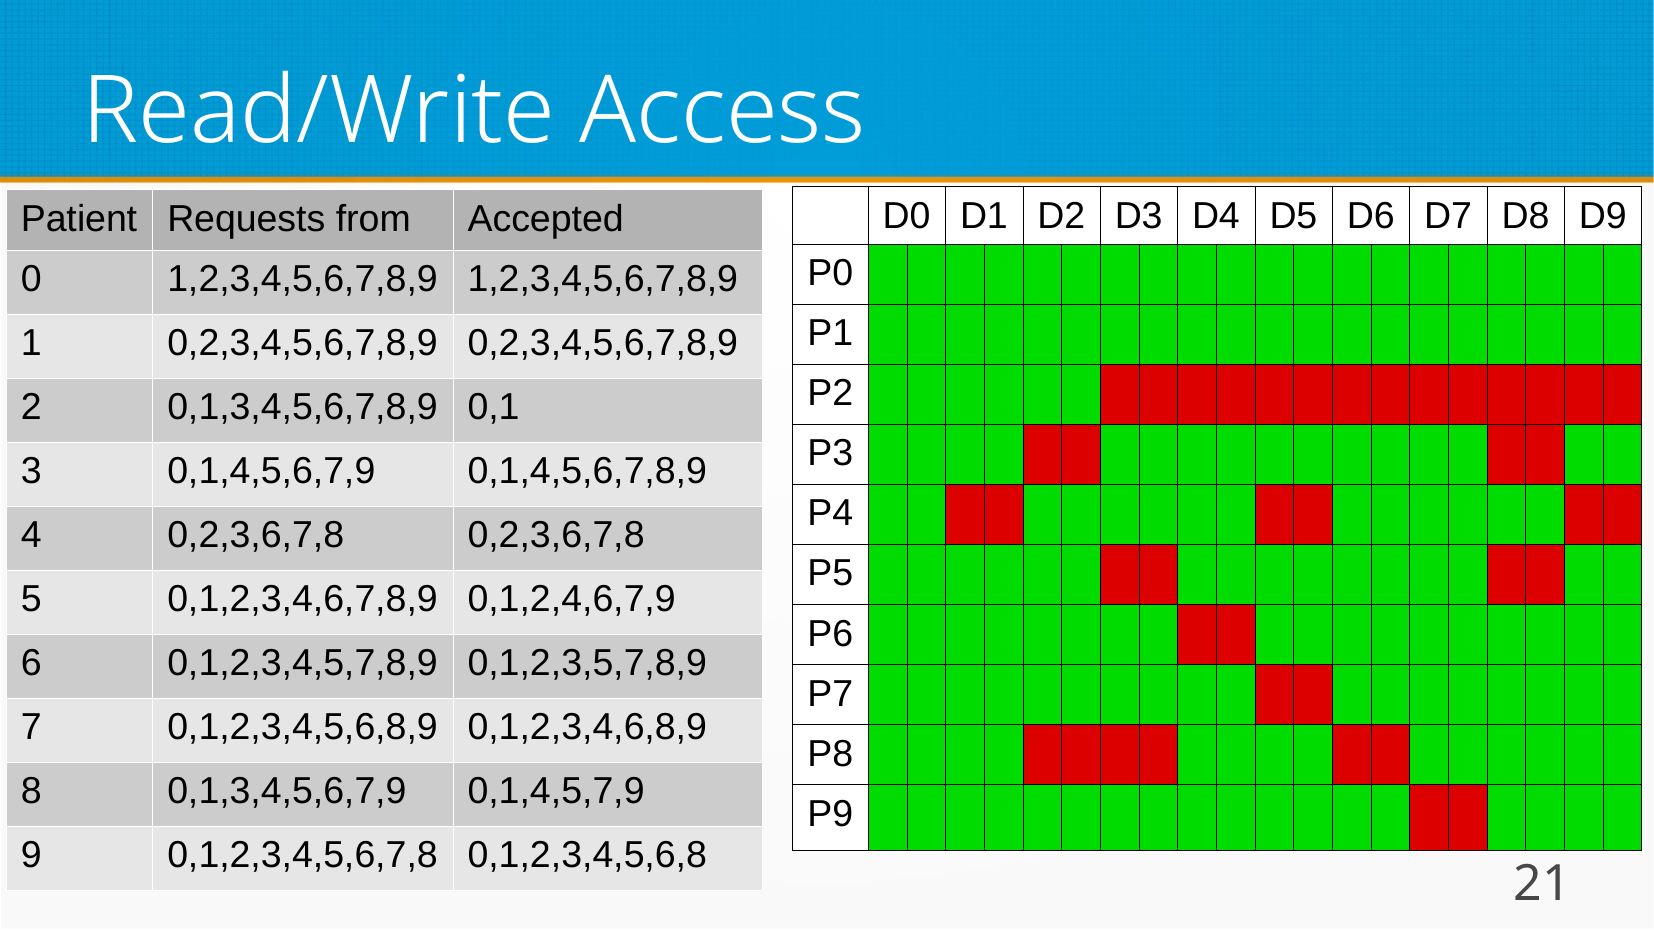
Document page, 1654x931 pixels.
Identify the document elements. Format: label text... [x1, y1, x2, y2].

table_cell 0,1,4,5,7,9 [454, 763, 762, 826]
table_cell 1,2,3,4,5,6,7,8,9 [454, 251, 762, 314]
table_cell [1101, 425, 1139, 484]
table_cell [1062, 485, 1100, 544]
table_cell [1333, 485, 1371, 544]
table_cell [1062, 545, 1100, 604]
table_cell [1333, 785, 1371, 850]
picture [0, 175, 1654, 931]
table_cell [1256, 665, 1293, 724]
table_cell 2 [7, 379, 152, 442]
table_cell [869, 485, 907, 544]
table_cell [1604, 305, 1641, 364]
table_cell [1372, 485, 1409, 544]
table_cell [946, 725, 984, 784]
table_cell [1565, 545, 1603, 604]
table_cell [1024, 605, 1061, 664]
title Read/Write Access [82, 14, 1571, 171]
table_cell [1372, 425, 1409, 484]
table_cell [1410, 365, 1448, 424]
table_cell [1526, 725, 1564, 784]
table_cell 0,2,3,4,5,6,7,8,9 [153, 315, 453, 378]
table_cell [1488, 665, 1525, 724]
table_cell [985, 605, 1023, 664]
table_cell 0 [7, 251, 152, 314]
table_cell [1178, 605, 1216, 664]
table_cell [1333, 245, 1371, 304]
table_header D4 [1178, 187, 1255, 244]
table_cell [1101, 665, 1139, 724]
table_cell [1333, 725, 1371, 784]
table_cell [1372, 545, 1409, 604]
table_cell [1372, 725, 1409, 784]
table_cell [1256, 785, 1293, 850]
table_cell [908, 665, 945, 724]
table_cell [869, 785, 907, 850]
table_cell [1488, 785, 1525, 850]
table_cell [1178, 305, 1216, 364]
table_cell [1178, 545, 1216, 604]
table_cell [1410, 725, 1448, 784]
table_cell [869, 545, 907, 604]
table_cell [1488, 245, 1525, 304]
table_cell [1140, 485, 1177, 544]
table_cell [1024, 485, 1061, 544]
table_cell [1024, 365, 1061, 424]
table_cell [1024, 305, 1061, 364]
table_cell [1604, 485, 1641, 544]
table_cell [1604, 725, 1641, 784]
table_cell [985, 305, 1023, 364]
table_cell [1101, 545, 1139, 604]
table_cell [1140, 365, 1177, 424]
table_cell [1062, 425, 1100, 484]
table_cell [1024, 245, 1061, 304]
table_cell [1565, 305, 1603, 364]
table_cell [1526, 605, 1564, 664]
table_cell [1565, 605, 1603, 664]
table_cell [985, 365, 1023, 424]
table_cell [1217, 665, 1255, 724]
table_cell 0,1,4,5,6,7,8,9 [454, 443, 762, 506]
table_cell [908, 545, 945, 604]
table_cell 0,1,3,4,5,6,7,8,9 [153, 379, 453, 442]
table_cell [1410, 785, 1448, 850]
table_cell P9 [793, 785, 868, 850]
table_cell 4 [7, 507, 152, 570]
table_cell [946, 605, 984, 664]
table_cell [1294, 245, 1332, 304]
table_cell [1256, 725, 1293, 784]
table_cell [946, 425, 984, 484]
table_cell [1062, 725, 1100, 784]
table_cell [946, 305, 984, 364]
table_cell 0,1,3,4,5,6,7,9 [153, 763, 453, 826]
table_cell [1140, 545, 1177, 604]
table_cell P0 [793, 245, 868, 304]
table_cell P8 [793, 725, 868, 784]
table_cell [946, 245, 984, 304]
table_cell [1526, 665, 1564, 724]
table_cell [946, 665, 984, 724]
table_cell [869, 665, 907, 724]
table_cell [1333, 665, 1371, 724]
table_cell [1217, 545, 1255, 604]
table_cell [1256, 425, 1293, 484]
table_cell 0,2,3,4,5,6,7,8,9 [454, 315, 762, 378]
table_cell [1101, 365, 1139, 424]
table_cell [1604, 665, 1641, 724]
table_cell [1256, 485, 1293, 544]
table_cell [1449, 305, 1487, 364]
table_cell [1217, 305, 1255, 364]
table_cell [1062, 665, 1100, 724]
table_cell [1062, 245, 1100, 304]
table_cell [869, 305, 907, 364]
table_cell [1488, 305, 1525, 364]
table_cell [869, 605, 907, 664]
table_cell [1488, 425, 1525, 484]
table_cell [1449, 665, 1487, 724]
table_cell [1178, 425, 1216, 484]
table_cell 0,1,2,3,5,7,8,9 [454, 635, 762, 698]
table_cell [1294, 485, 1332, 544]
table_cell [1256, 305, 1293, 364]
table_cell [908, 605, 945, 664]
table_cell [1294, 305, 1332, 364]
table_header D1 [946, 187, 1023, 244]
table_cell [1140, 245, 1177, 304]
table_cell 0,1,2,3,4,5,6,7,8 [153, 827, 453, 890]
table_cell 0,1,2,3,4,6,7,8,9 [153, 571, 453, 634]
table_cell [1372, 605, 1409, 664]
table_cell [1217, 425, 1255, 484]
table_cell [1101, 245, 1139, 304]
table_cell [869, 425, 907, 484]
table_cell [1526, 545, 1564, 604]
table_cell [946, 785, 984, 850]
table_cell [1294, 425, 1332, 484]
table_cell [1488, 485, 1525, 544]
table_cell [1178, 245, 1216, 304]
table_cell [1101, 725, 1139, 784]
table_header D8 [1488, 187, 1564, 244]
table_cell 7 [7, 699, 152, 762]
table_cell [1333, 545, 1371, 604]
table_cell [1294, 785, 1332, 850]
table_cell [908, 425, 945, 484]
table_cell [1256, 365, 1293, 424]
table_cell [985, 725, 1023, 784]
table_header D3 [1101, 187, 1177, 244]
table_cell [1449, 725, 1487, 784]
table_cell [1333, 605, 1371, 664]
table_cell 9 [7, 827, 152, 890]
table_cell P4 [793, 485, 868, 544]
table_header D0 [869, 187, 945, 244]
table_cell [1062, 305, 1100, 364]
table_header D5 [1256, 187, 1332, 244]
table_cell 1,2,3,4,5,6,7,8,9 [153, 251, 453, 314]
table_cell [1178, 725, 1216, 784]
table_header Requests from [153, 190, 453, 250]
table_cell [1101, 605, 1139, 664]
table_cell [1294, 365, 1332, 424]
table_cell P3 [793, 425, 868, 484]
table_cell [1449, 605, 1487, 664]
table_cell [1449, 545, 1487, 604]
table_cell [1410, 485, 1448, 544]
table_cell 0,1,2,3,4,5,6,8,9 [153, 699, 453, 762]
table_cell [1101, 485, 1139, 544]
table_cell [1526, 245, 1564, 304]
table_cell P7 [793, 665, 868, 724]
table_cell [1604, 545, 1641, 604]
table_cell [1294, 605, 1332, 664]
table_cell [1024, 425, 1061, 484]
table_cell [1604, 365, 1641, 424]
table_cell [1024, 785, 1061, 850]
table_cell [1256, 545, 1293, 604]
table_cell 1 [7, 315, 152, 378]
table_cell 0,1,2,3,4,5,6,8 [454, 827, 762, 890]
table_cell 0,1,2,3,4,5,7,8,9 [153, 635, 453, 698]
table_cell [1410, 605, 1448, 664]
table_cell P1 [793, 305, 868, 364]
table_header Accepted [454, 190, 762, 250]
table_header [793, 187, 868, 244]
table_cell [908, 485, 945, 544]
table_cell [1101, 785, 1139, 850]
table_cell [1217, 485, 1255, 544]
table_cell [985, 545, 1023, 604]
table_cell [1256, 605, 1293, 664]
table_cell [1604, 425, 1641, 484]
table_cell [908, 245, 945, 304]
table_cell [1333, 425, 1371, 484]
table_cell [1333, 305, 1371, 364]
table_cell 0,1,2,4,6,7,9 [454, 571, 762, 634]
table_cell [1488, 605, 1525, 664]
table_cell [1294, 725, 1332, 784]
table_cell [1256, 245, 1293, 304]
table_cell [1410, 305, 1448, 364]
table_cell P6 [793, 605, 868, 664]
table_cell [1604, 605, 1641, 664]
table_cell [1024, 665, 1061, 724]
table_cell [985, 665, 1023, 724]
table_cell [1526, 425, 1564, 484]
table_header D2 [1024, 187, 1100, 244]
table_cell [946, 545, 984, 604]
table_cell [1217, 245, 1255, 304]
table_cell [1488, 725, 1525, 784]
table_cell [1372, 305, 1409, 364]
table_cell [1178, 785, 1216, 850]
table_cell [1140, 665, 1177, 724]
table_cell [1062, 785, 1100, 850]
table_cell [1410, 245, 1448, 304]
table_cell 0,1,4,5,6,7,9 [153, 443, 453, 506]
table_cell 0,2,3,6,7,8 [454, 507, 762, 570]
table_cell 3 [7, 443, 152, 506]
table_cell [985, 425, 1023, 484]
table_cell [1449, 785, 1487, 850]
table_cell [1526, 305, 1564, 364]
table_cell [1178, 365, 1216, 424]
table_cell [985, 785, 1023, 850]
table_cell [1449, 485, 1487, 544]
table_cell [1140, 605, 1177, 664]
table_header D9 [1565, 187, 1641, 244]
table_cell [1024, 725, 1061, 784]
table_cell [1178, 665, 1216, 724]
table_cell [1333, 365, 1371, 424]
table_cell [1449, 365, 1487, 424]
table_cell [1565, 785, 1603, 850]
table_cell 0,1,2,3,4,6,8,9 [454, 699, 762, 762]
table_cell [1217, 365, 1255, 424]
table_cell [1062, 605, 1100, 664]
table_cell [1140, 785, 1177, 850]
table_cell [908, 725, 945, 784]
table_cell [1449, 245, 1487, 304]
table_cell [1372, 365, 1409, 424]
table_cell [869, 245, 907, 304]
table_header D6 [1333, 187, 1409, 244]
table_cell [1372, 785, 1409, 850]
table_cell [1526, 785, 1564, 850]
table_cell [1565, 245, 1603, 304]
table_cell [1565, 485, 1603, 544]
table_cell [1101, 305, 1139, 364]
table_cell [1604, 245, 1641, 304]
table_cell [908, 305, 945, 364]
table_cell [869, 365, 907, 424]
table_cell [1488, 545, 1525, 604]
table_cell [985, 485, 1023, 544]
table_cell 6 [7, 635, 152, 698]
table_cell [1217, 785, 1255, 850]
table_cell [1024, 545, 1061, 604]
table_cell [1526, 485, 1564, 544]
table_cell [1488, 365, 1525, 424]
table_header D7 [1410, 187, 1487, 244]
table_cell [1410, 545, 1448, 604]
table_cell P5 [793, 545, 868, 604]
table_cell 8 [7, 763, 152, 826]
table_cell [1526, 365, 1564, 424]
table_cell [908, 365, 945, 424]
table_cell [1565, 365, 1603, 424]
table_cell [946, 485, 984, 544]
table_cell [1178, 485, 1216, 544]
table_cell [1449, 425, 1487, 484]
table_cell [1294, 665, 1332, 724]
table_header Patient [7, 190, 152, 250]
table_cell [1372, 245, 1409, 304]
table_cell [1565, 665, 1603, 724]
table_cell [1410, 665, 1448, 724]
table_cell [985, 245, 1023, 304]
table_cell [1140, 305, 1177, 364]
table_cell P2 [793, 365, 868, 424]
table_cell 0,1 [454, 379, 762, 442]
table_cell [869, 725, 907, 784]
table_cell [946, 365, 984, 424]
table_cell [1372, 665, 1409, 724]
table_cell [1604, 785, 1641, 850]
table_cell [1217, 725, 1255, 784]
table_cell [908, 785, 945, 850]
table_cell [1140, 725, 1177, 784]
table_cell [1565, 725, 1603, 784]
table_cell [1410, 425, 1448, 484]
table_cell [1140, 425, 1177, 484]
table_cell [1565, 425, 1603, 484]
table_cell [1217, 605, 1255, 664]
table_cell [1062, 365, 1100, 424]
table_cell 0,2,3,6,7,8 [153, 507, 453, 570]
table_cell 5 [7, 571, 152, 634]
table_cell [1294, 545, 1332, 604]
